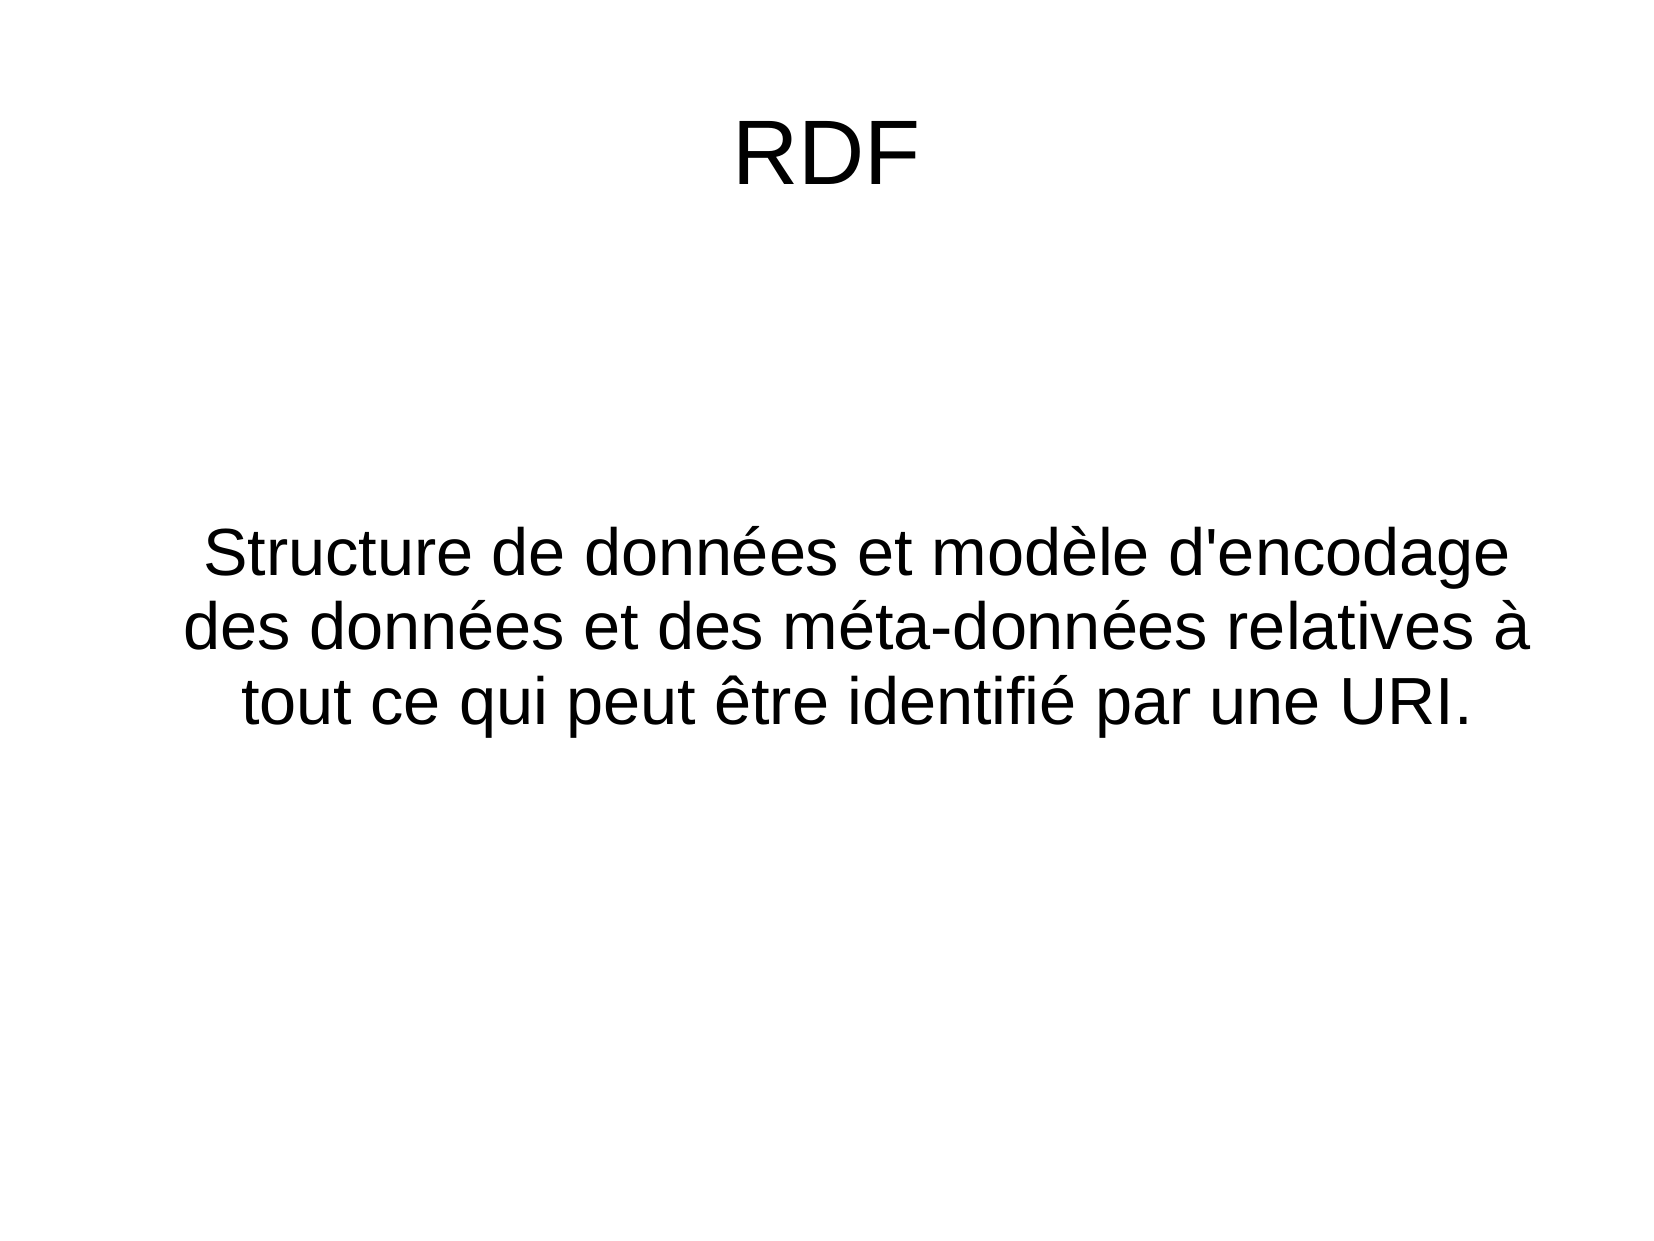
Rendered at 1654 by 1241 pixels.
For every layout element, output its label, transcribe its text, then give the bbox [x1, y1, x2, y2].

list Structure de données et modèle d'encodage des données et des méta-données relatives à tout ce qui peut être identifié par une URI. [94, 514, 1550, 1234]
title RDF [82, 49, 1571, 257]
